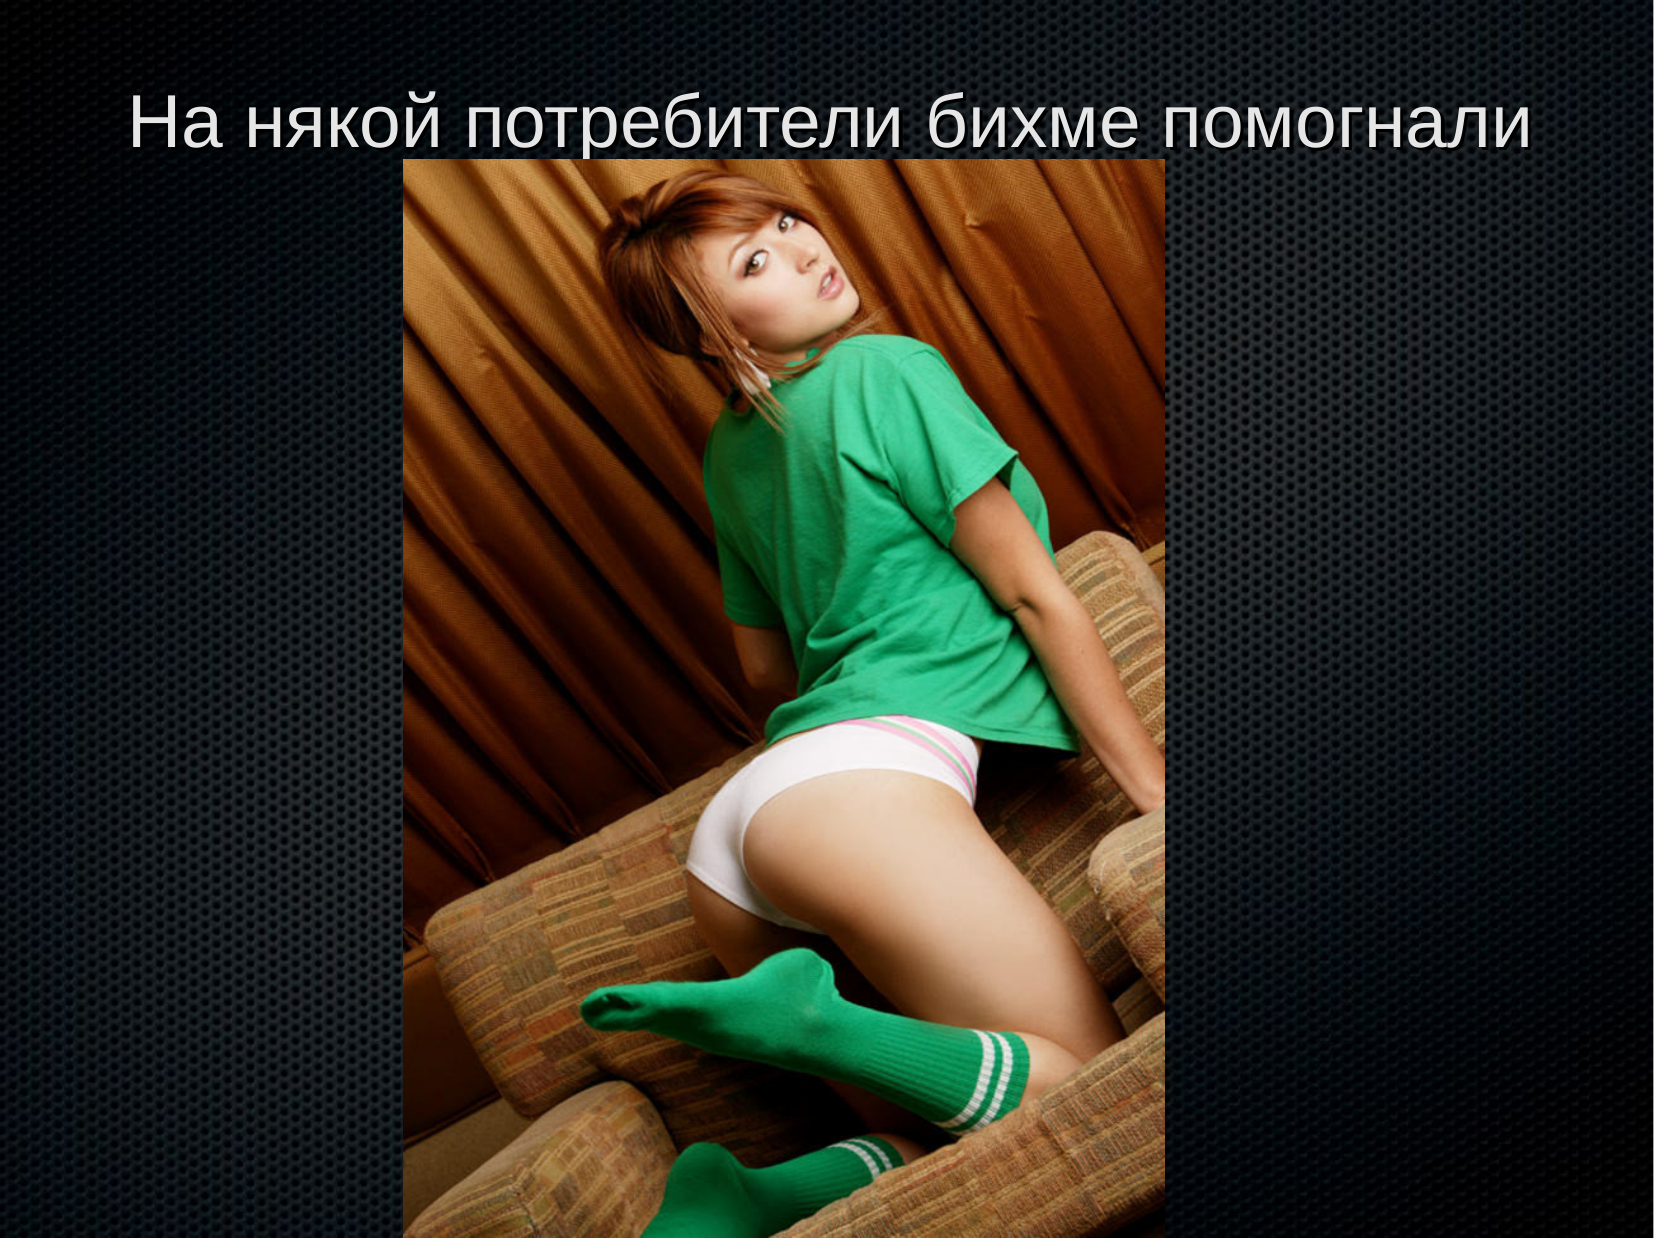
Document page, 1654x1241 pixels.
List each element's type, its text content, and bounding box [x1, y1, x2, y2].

picture [0, 0, 1654, 1238]
title На някой потребители бихме помогнали [86, 25, 1576, 218]
